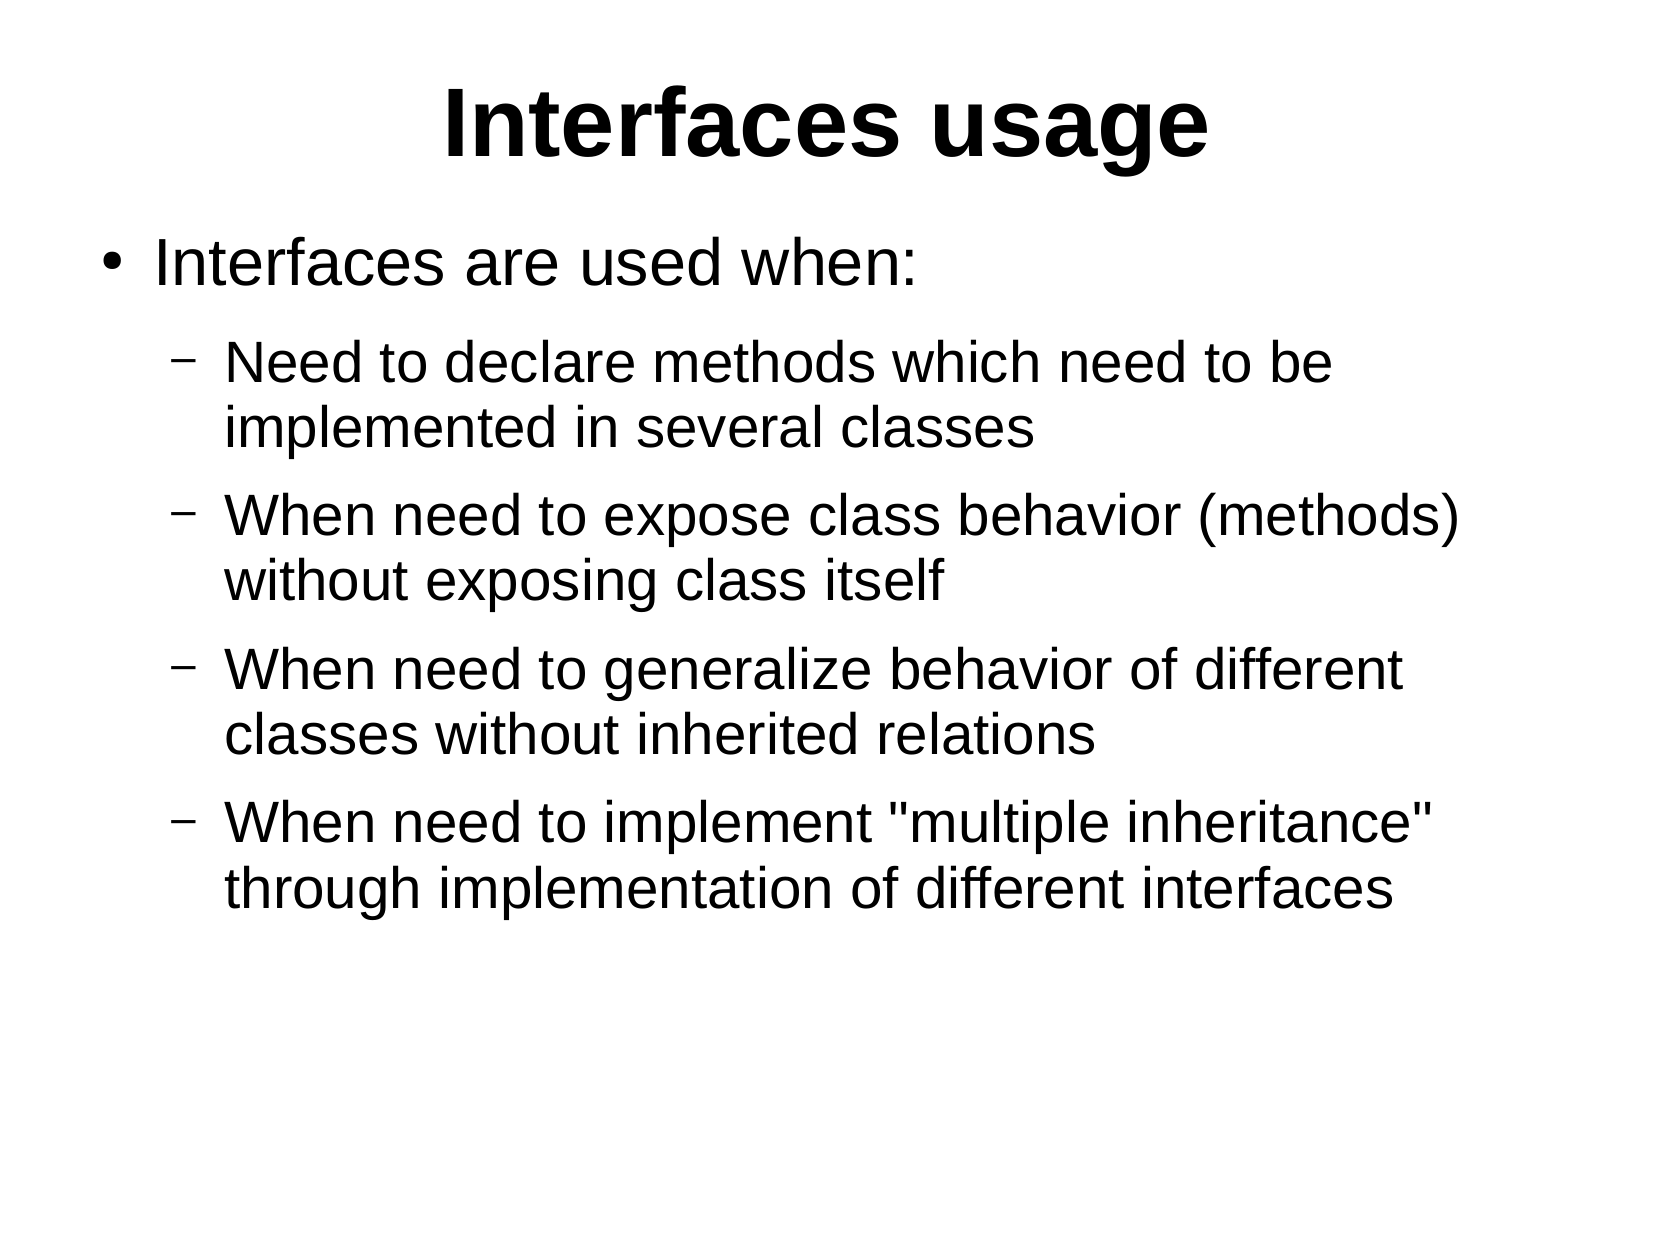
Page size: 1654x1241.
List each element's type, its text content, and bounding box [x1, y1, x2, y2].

list Interfaces are used when: Need to declare methods which need to be implemented in several classes When need to expose class behavior (methods) without exposing class itself When need to generalize behavior of different classes without inherited relations When need to implement "multiple inheritance" through implementation of different interfaces [82, 225, 1538, 1186]
title Interfaces usage [82, 67, 1571, 177]
